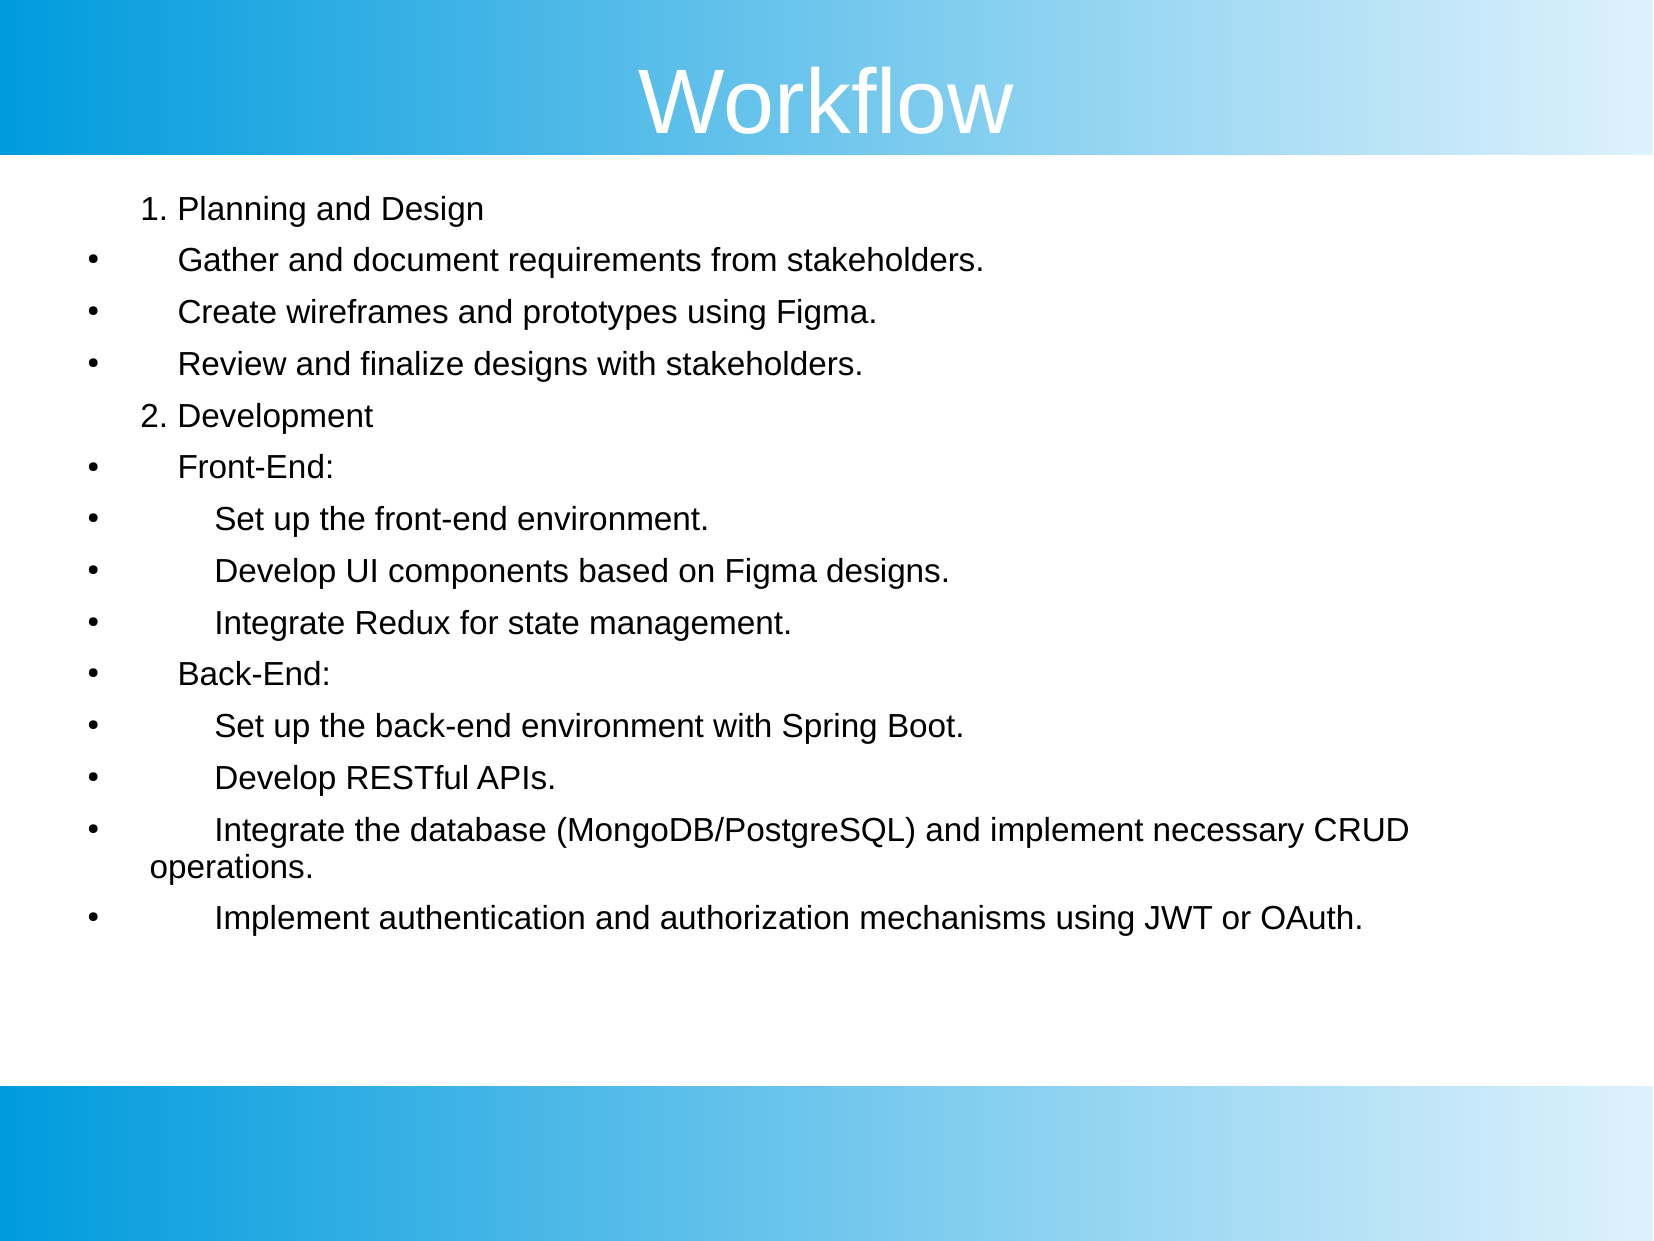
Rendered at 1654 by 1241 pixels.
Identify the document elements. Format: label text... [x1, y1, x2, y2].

list 1. Planning and Design Gather and document requirements from stakeholders. Create wireframes and prototypes using Figma. Review and finalize designs with stakeholders. 2. Development Front-End: Set up the front-end environment. Develop UI components based on Figma designs. Integrate Redux for state management. Back-End: Set up the back-end environment with Spring Boot. Develop RESTful APIs. Integrate the database (MongoDB/PostgreSQL) and implement necessary CRUD operations. Implement authentication and authorization mechanisms using JWT or OAuth. [69, 190, 1558, 989]
title Workflow [82, 49, 1571, 155]
